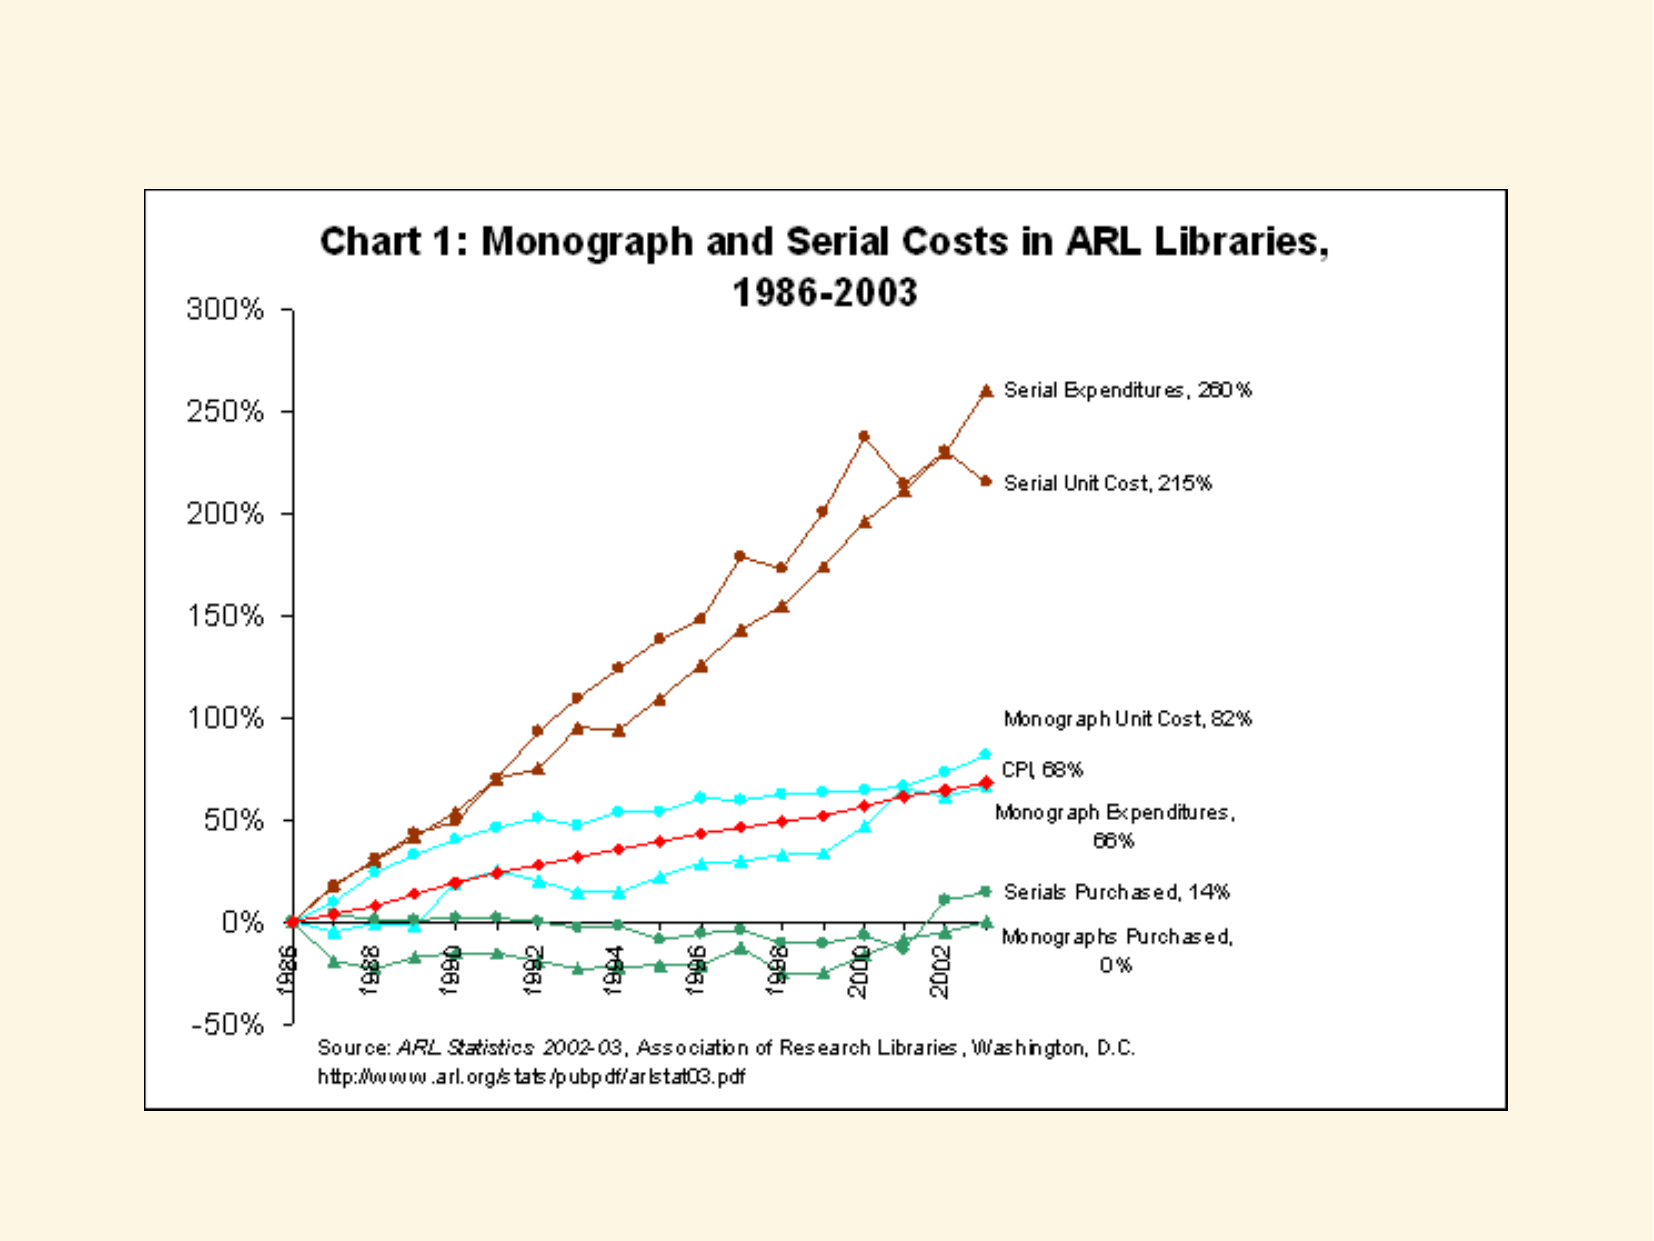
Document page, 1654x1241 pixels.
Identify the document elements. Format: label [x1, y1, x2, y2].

picture [144, 189, 1508, 1111]
